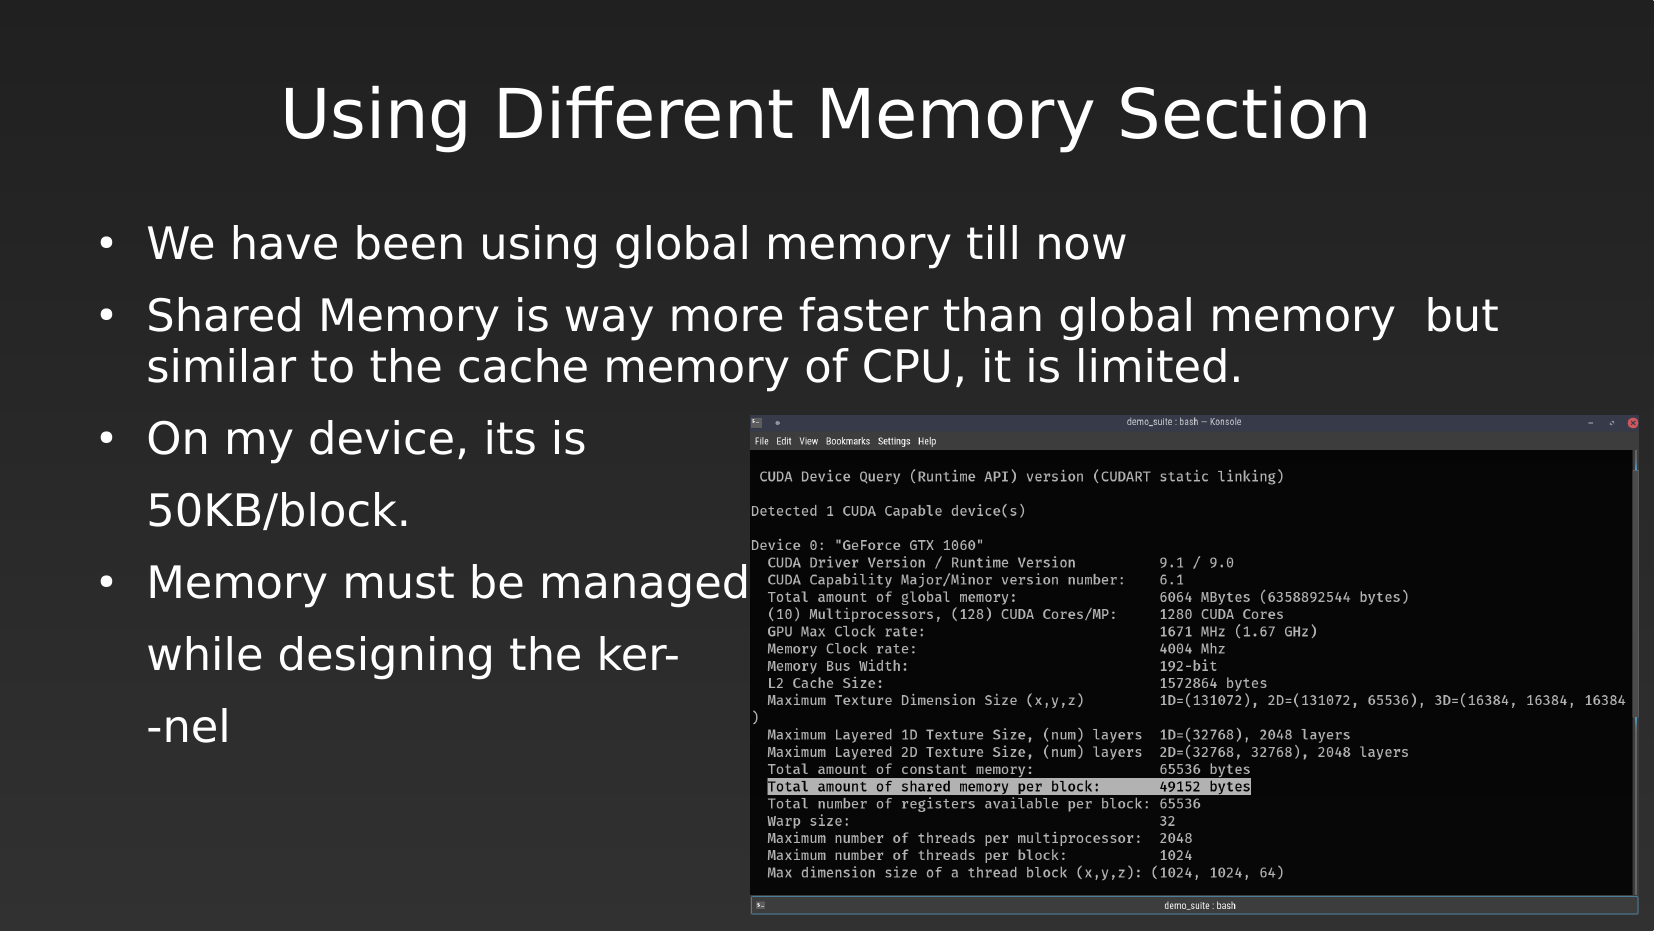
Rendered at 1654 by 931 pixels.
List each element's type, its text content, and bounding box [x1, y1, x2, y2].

picture [750, 415, 1639, 916]
title Using Different Memory Section [82, 37, 1571, 193]
list We have been using global memory till now Shared Memory is way more faster than global memory but similar to the cache memory of CPU, it is limited. On my device, its is 50KB/block. Memory must be managed while designing the ker- -nel [82, 217, 1571, 758]
